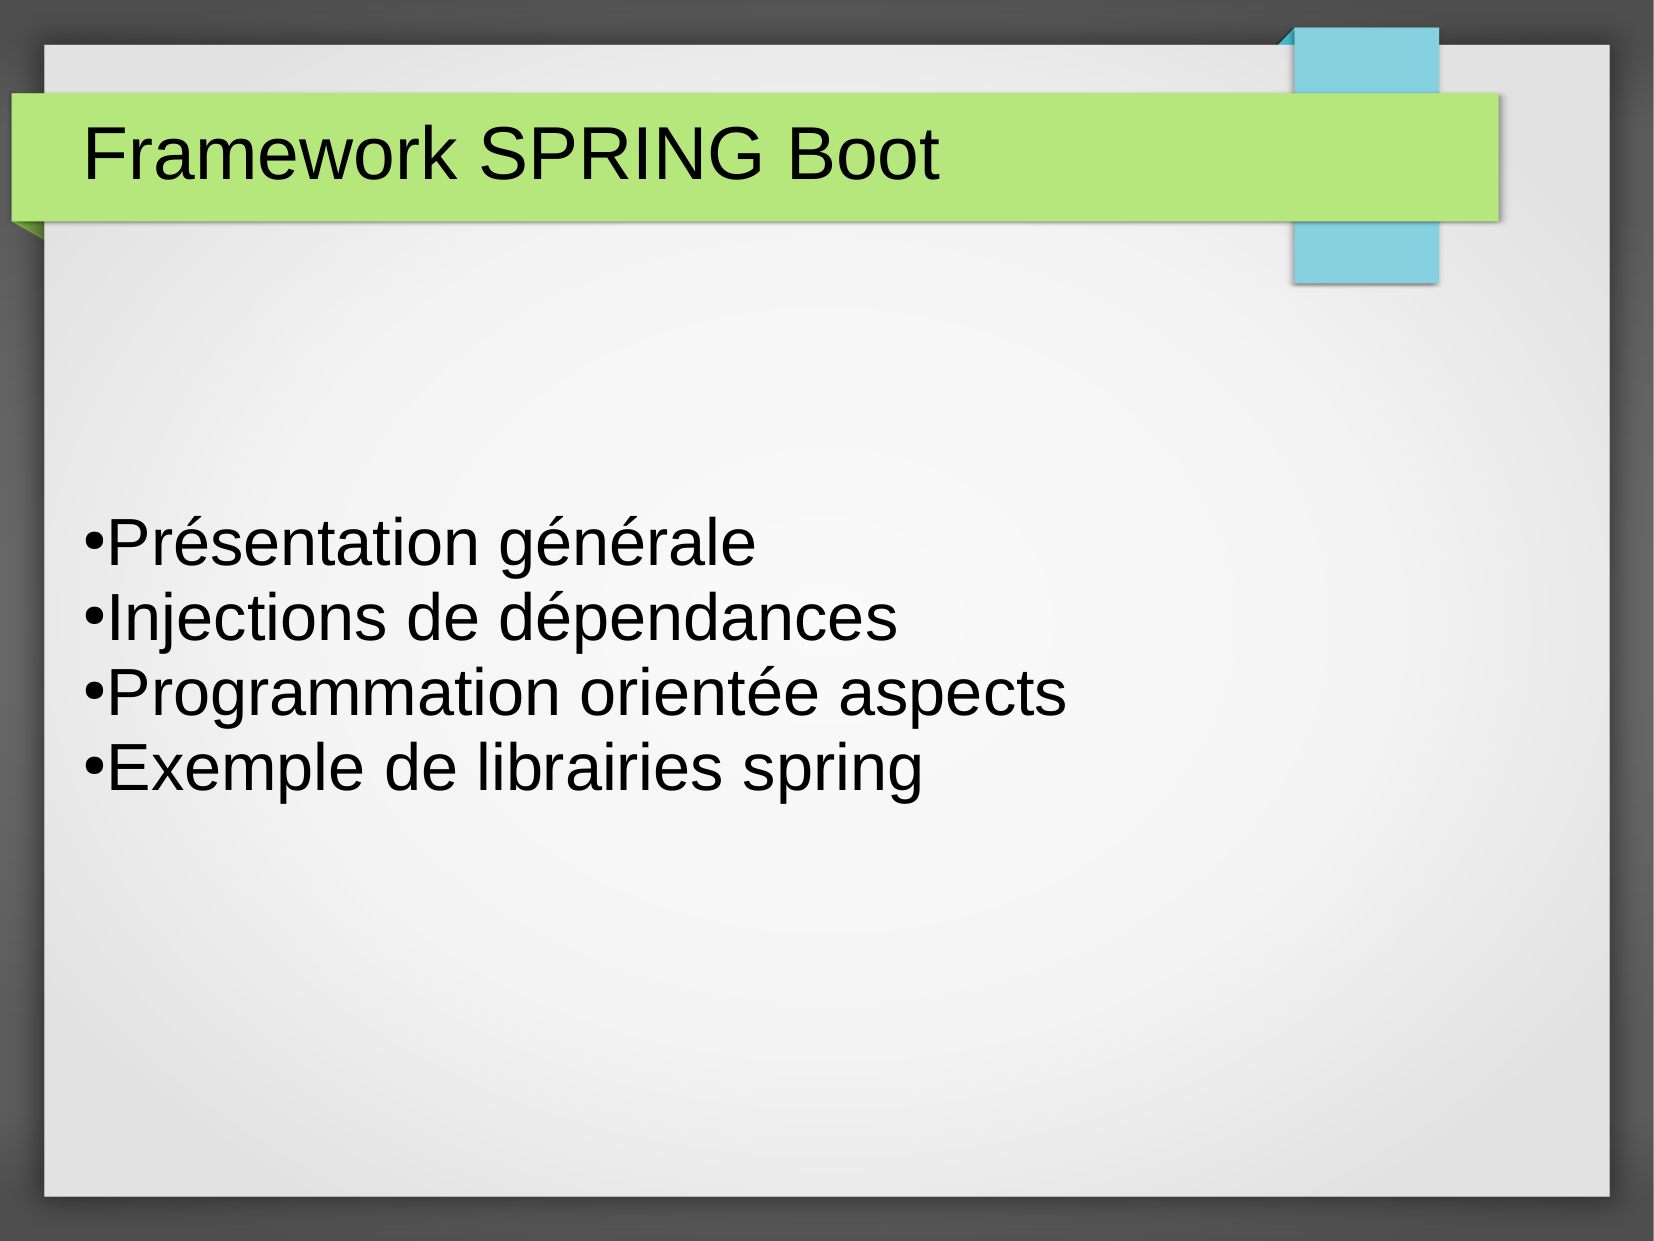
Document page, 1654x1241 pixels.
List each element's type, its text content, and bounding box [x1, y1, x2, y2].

title Framework SPRING Boot [82, 94, 1264, 213]
subtitle Présentation générale Injections de dépendances Programmation orientée aspects Exemple de librairies spring [82, 295, 1571, 1015]
picture [0, 0, 1654, 1241]
